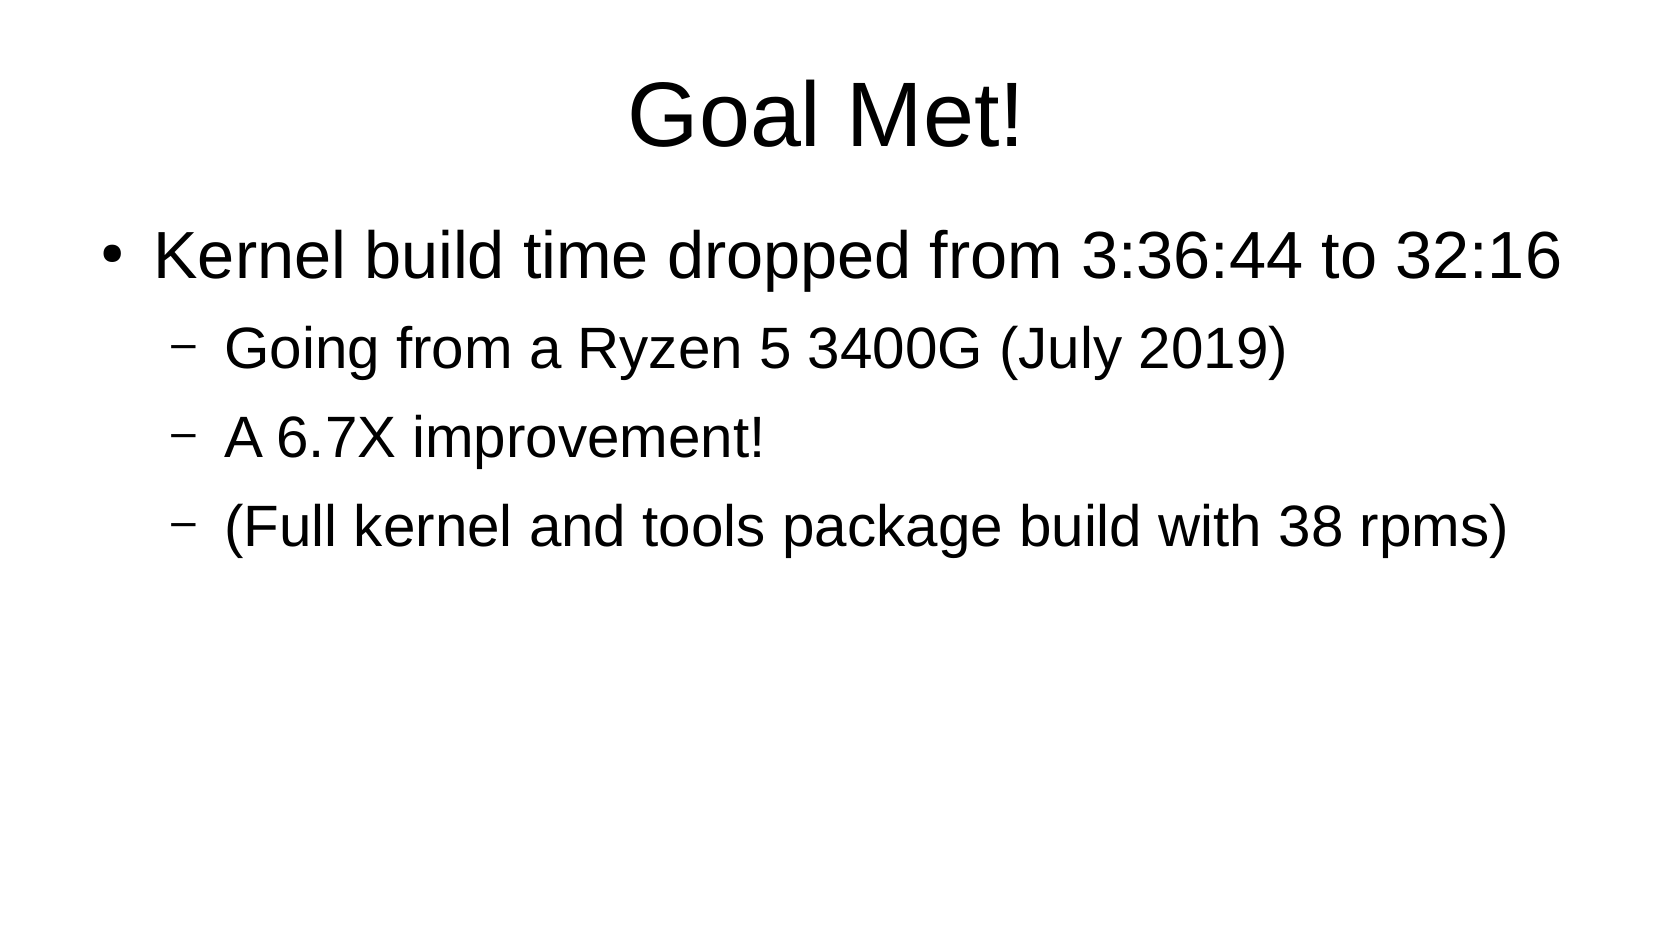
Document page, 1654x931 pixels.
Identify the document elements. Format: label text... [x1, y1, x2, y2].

list Kernel build time dropped from 3:36:44 to 32:16 Going from a Ryzen 5 3400G (July 2019) A 6.7X improvement! (Full kernel and tools package build with 38 rpms) [82, 217, 1571, 758]
title Goal Met! [82, 37, 1571, 193]
